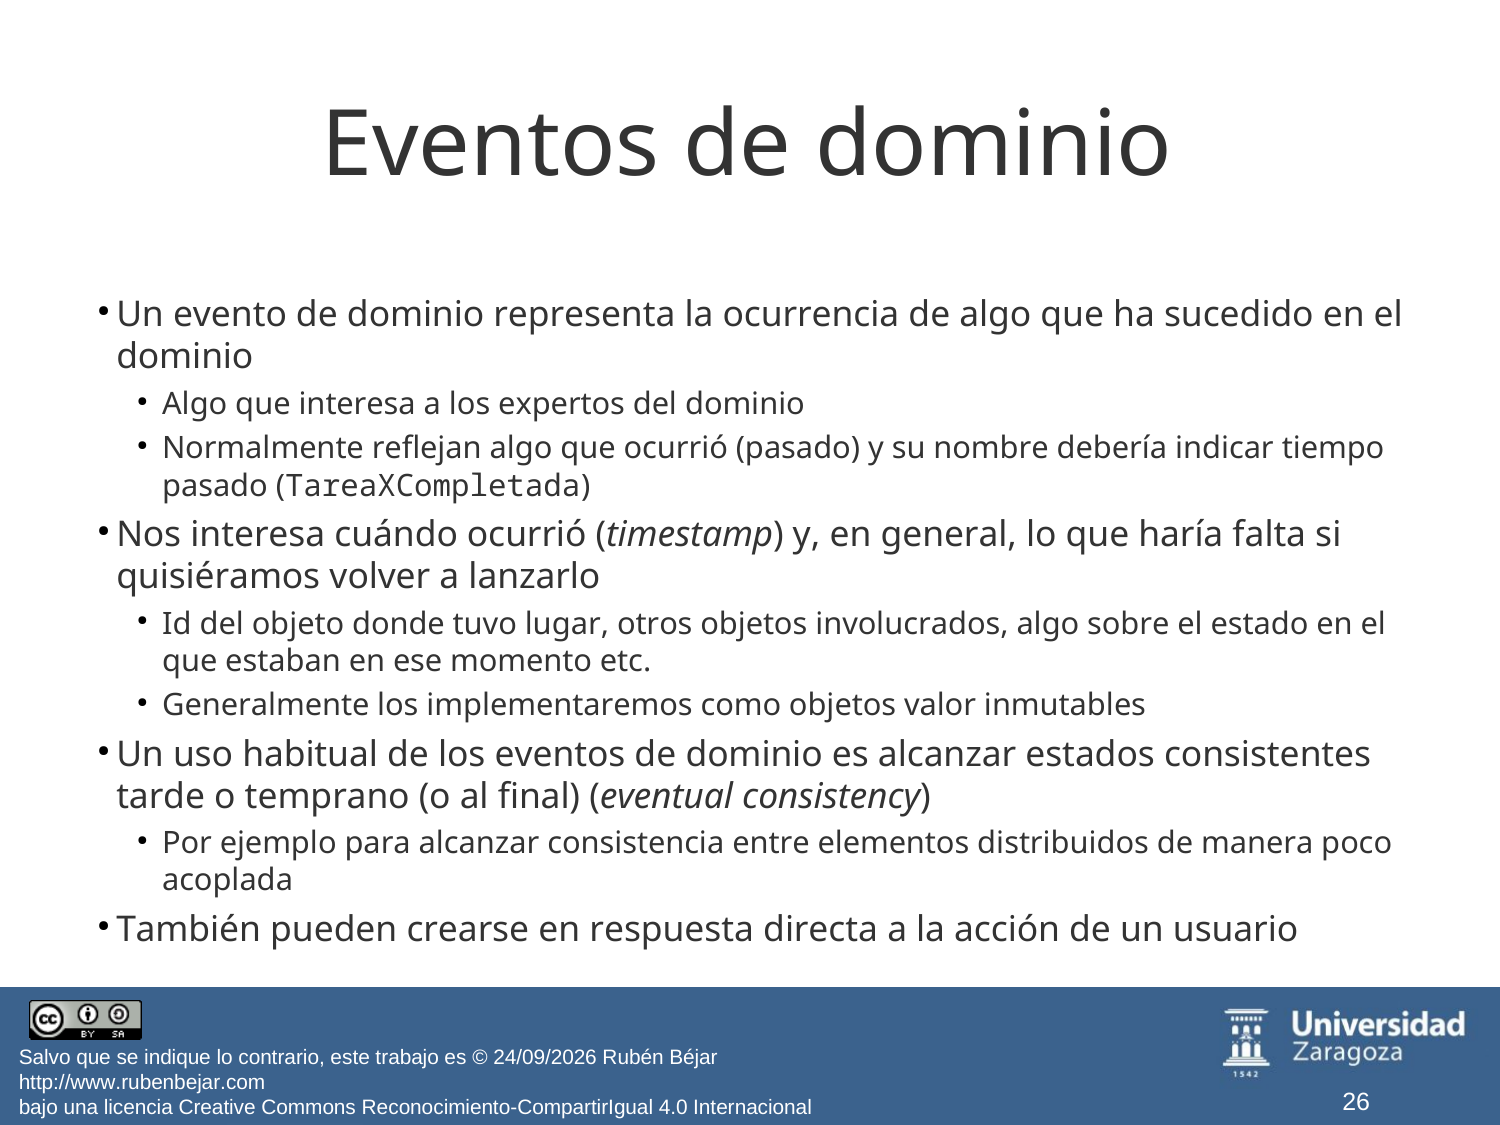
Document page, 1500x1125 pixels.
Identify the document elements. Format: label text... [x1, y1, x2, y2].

list Un evento de dominio representa la ocurrencia de algo que ha sucedido en el dominio Algo que interesa a los expertos del dominio Normalmente reflejan algo que ocurrió (pasado) y su nombre debería indicar tiempo pasado (TareaXCompletada) Nos interesa cuándo ocurrió (timestamp) y, en general, lo que haría falta si quisiéramos volver a lanzarlo Id del objeto donde tuvo lugar, otros objetos involucrados, algo sobre el estado en el que estaban en ese momento etc. Generalmente los implementaremos como objetos valor inmutables Un uso habitual de los eventos de dominio es alcanzar estados consistentes tarde o temprano (o al final) (eventual consistency) Por ejemplo para alcanzar consistencia entre elementos distribuidos de manera poco acoplada También pueden crearse en respuesta directa a la acción de un usuario [82, 283, 1418, 957]
picture [0, 987, 1500, 1125]
title Eventos de dominio [74, 20, 1420, 257]
